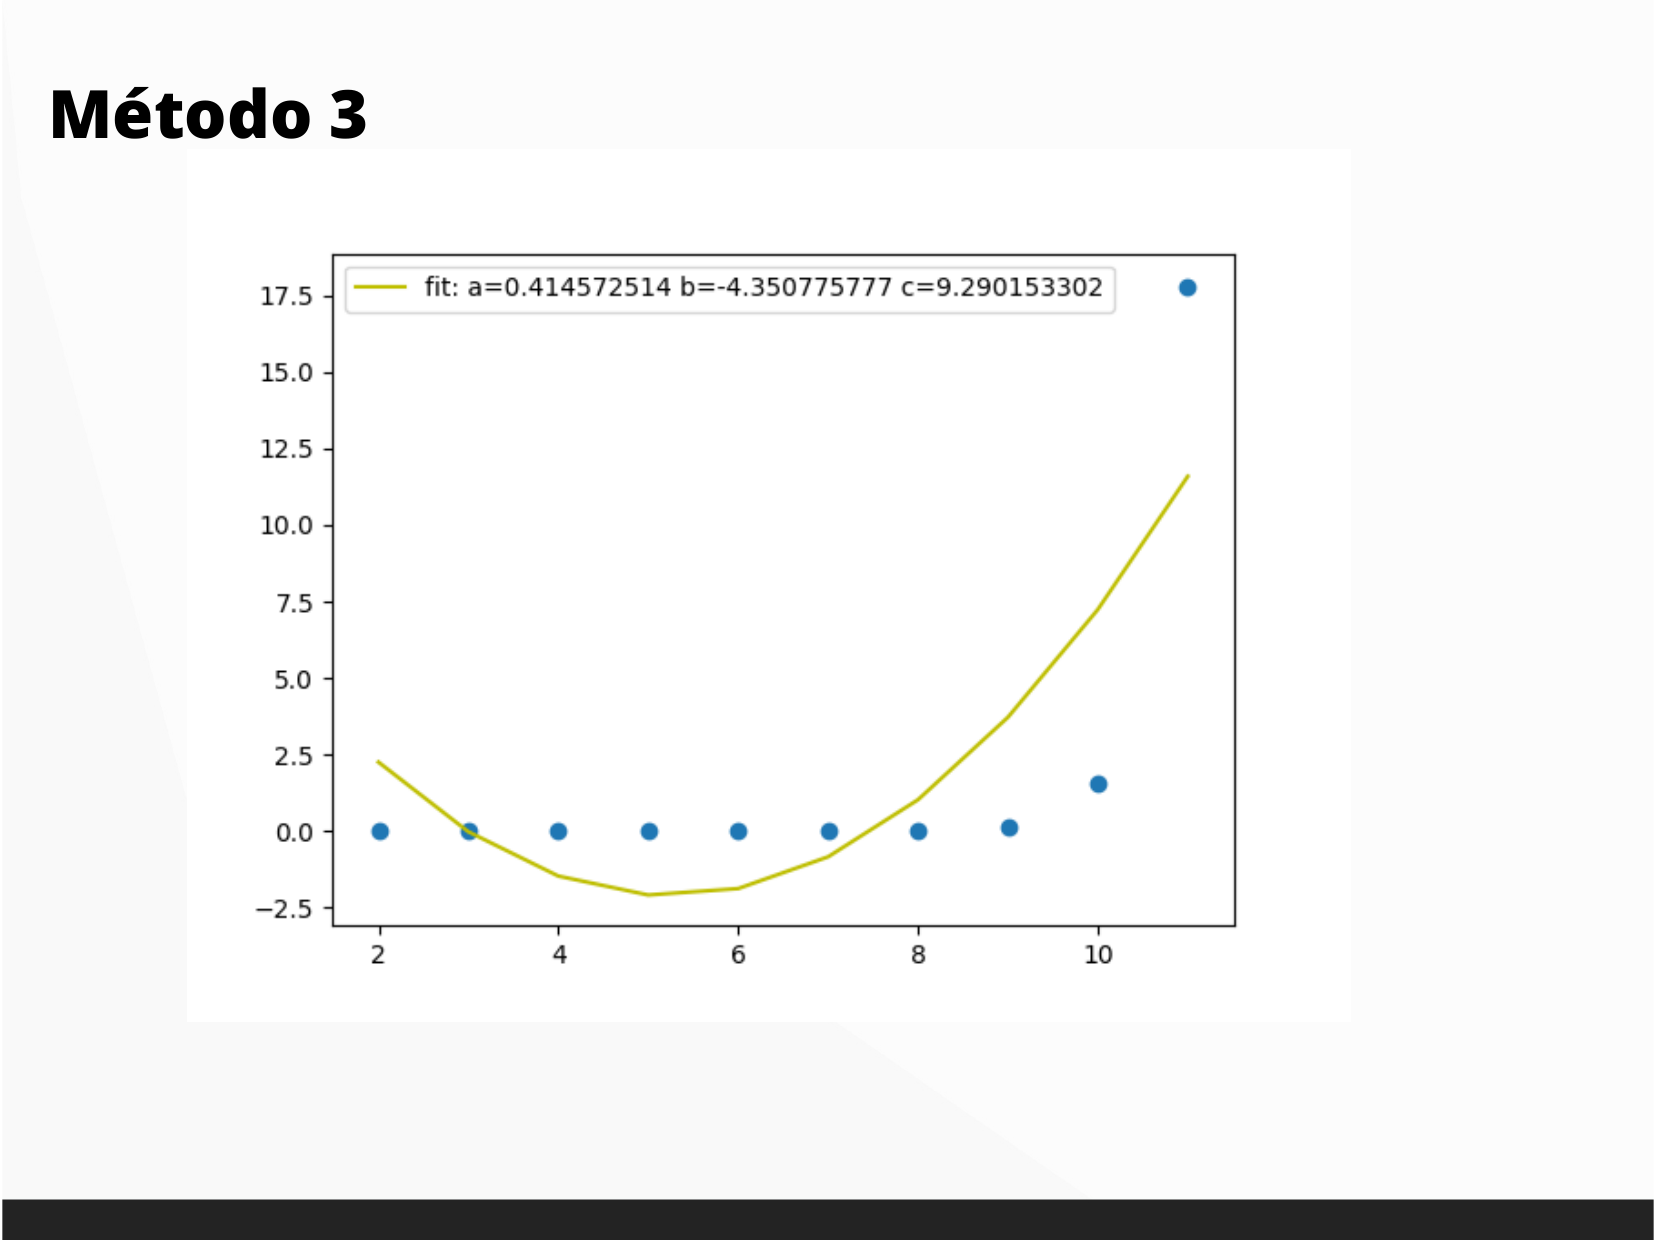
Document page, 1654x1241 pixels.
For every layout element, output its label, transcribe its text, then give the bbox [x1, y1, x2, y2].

picture [2, 0, 1654, 1241]
title Método 3 [48, 37, 1537, 188]
